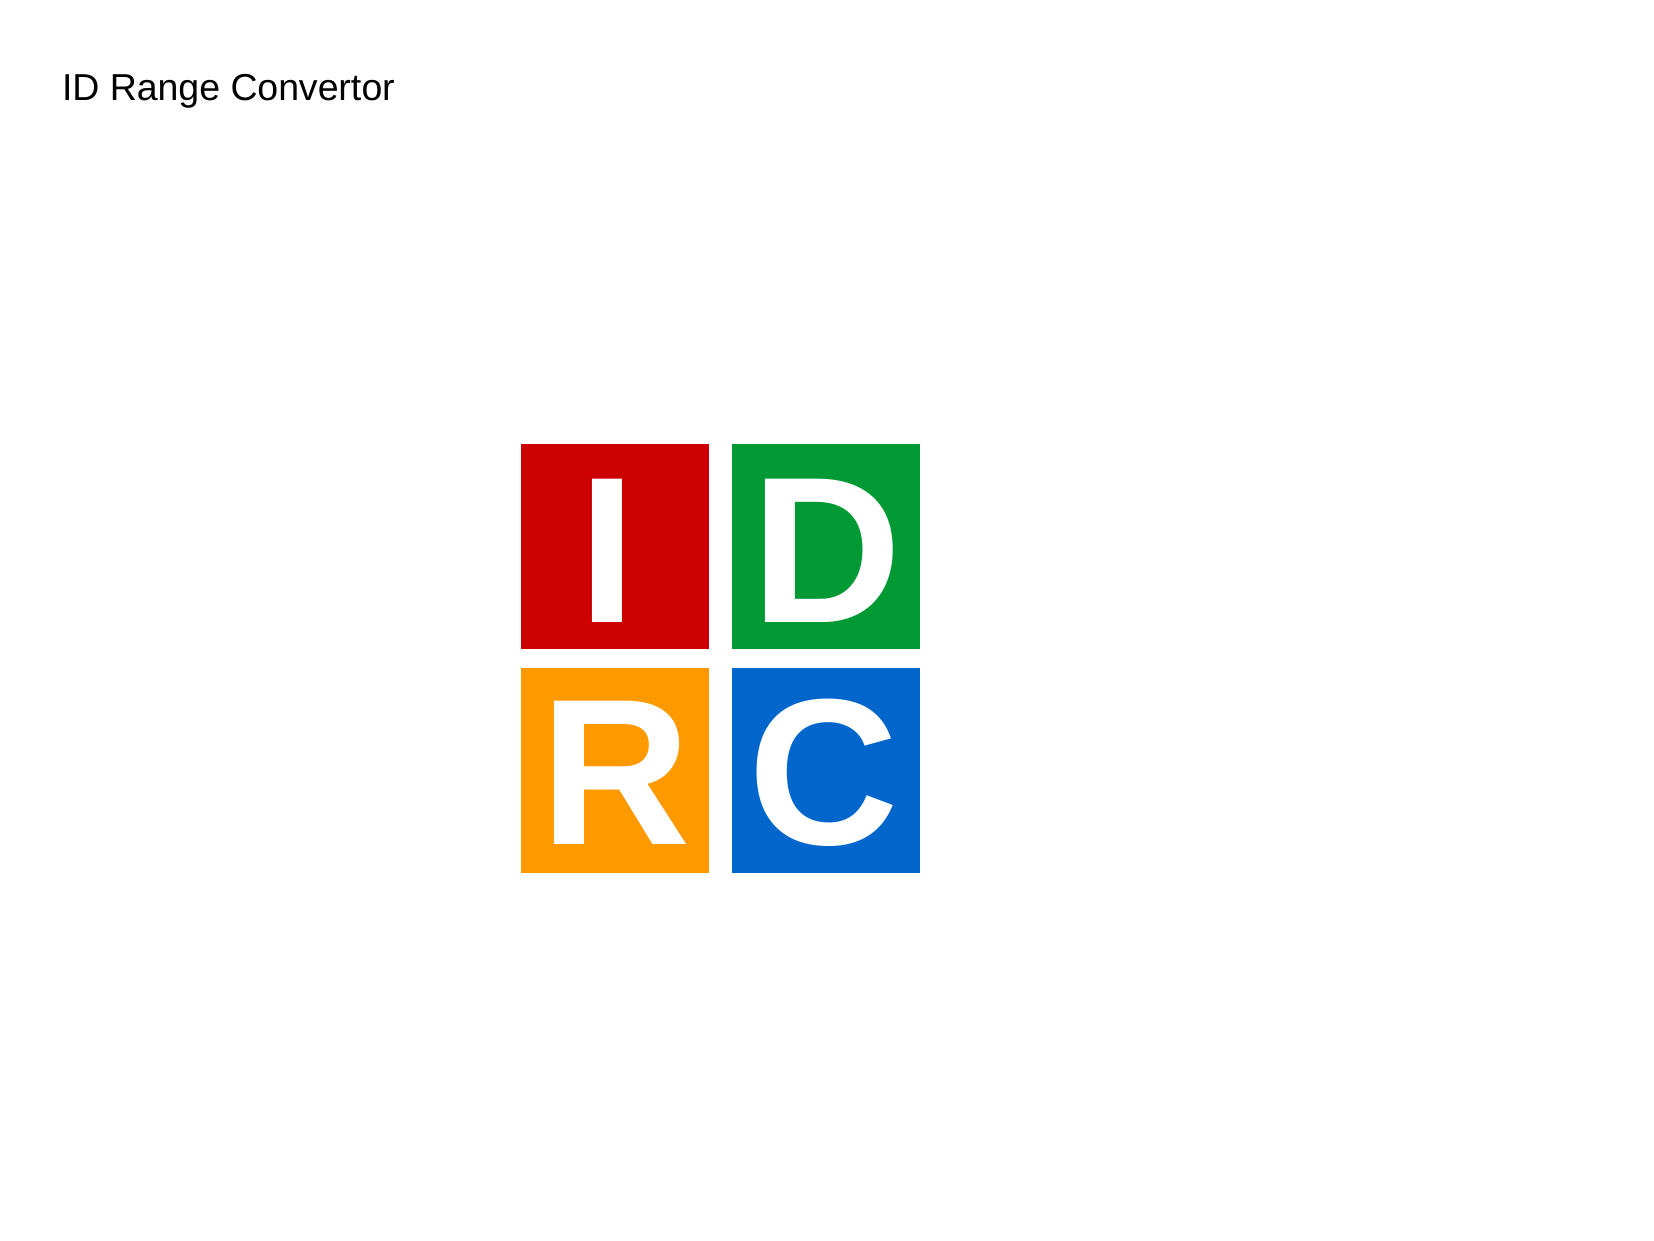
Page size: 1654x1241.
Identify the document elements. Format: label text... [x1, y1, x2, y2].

text_box [731, 442, 922, 460]
text_box [731, 666, 922, 683]
text_box [731, 863, 922, 875]
text_box R C [478, 683, 962, 863]
text_box [519, 863, 710, 875]
text_box [519, 442, 710, 460]
text_box ID Range Convertor [47, 59, 792, 158]
text_box [519, 666, 710, 683]
text_box [731, 640, 922, 651]
text_box [519, 640, 710, 651]
text_box I D [478, 460, 944, 640]
